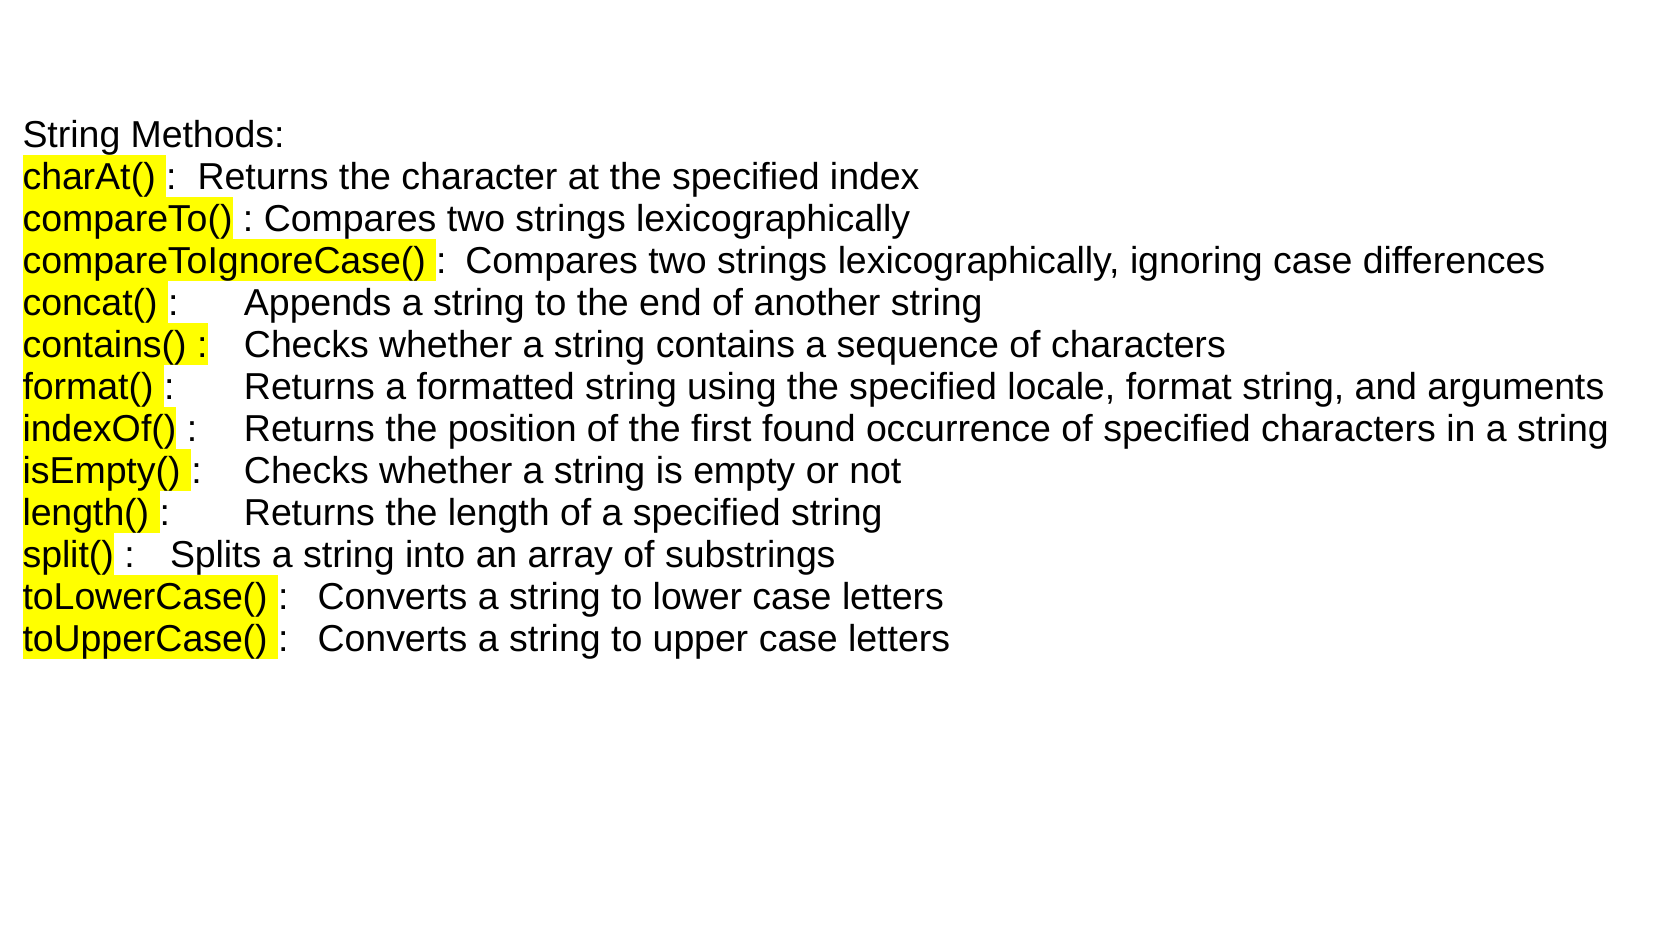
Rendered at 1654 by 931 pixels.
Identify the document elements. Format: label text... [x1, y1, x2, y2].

text_box String Methods: charAt() : Returns the character at the specified index compareTo() : Compares two strings lexicographically compareToIgnoreCase() : Compares two strings lexicographically, ignoring case differences concat() : Appends a string to the end of another string contains() : Checks whether a string contains a sequence of characters format() : Returns a formatted string using the specified locale, format string, and arguments indexOf() : Returns the position of the first found occurrence of specified characters in a string isEmpty() : Checks whether a string is empty or not length() : Returns the length of a specified string split() : Splits a string into an array of substrings toLowerCase() : Converts a string to lower case letters toUpperCase() : Converts a string to upper case letters [7, 106, 1625, 709]
